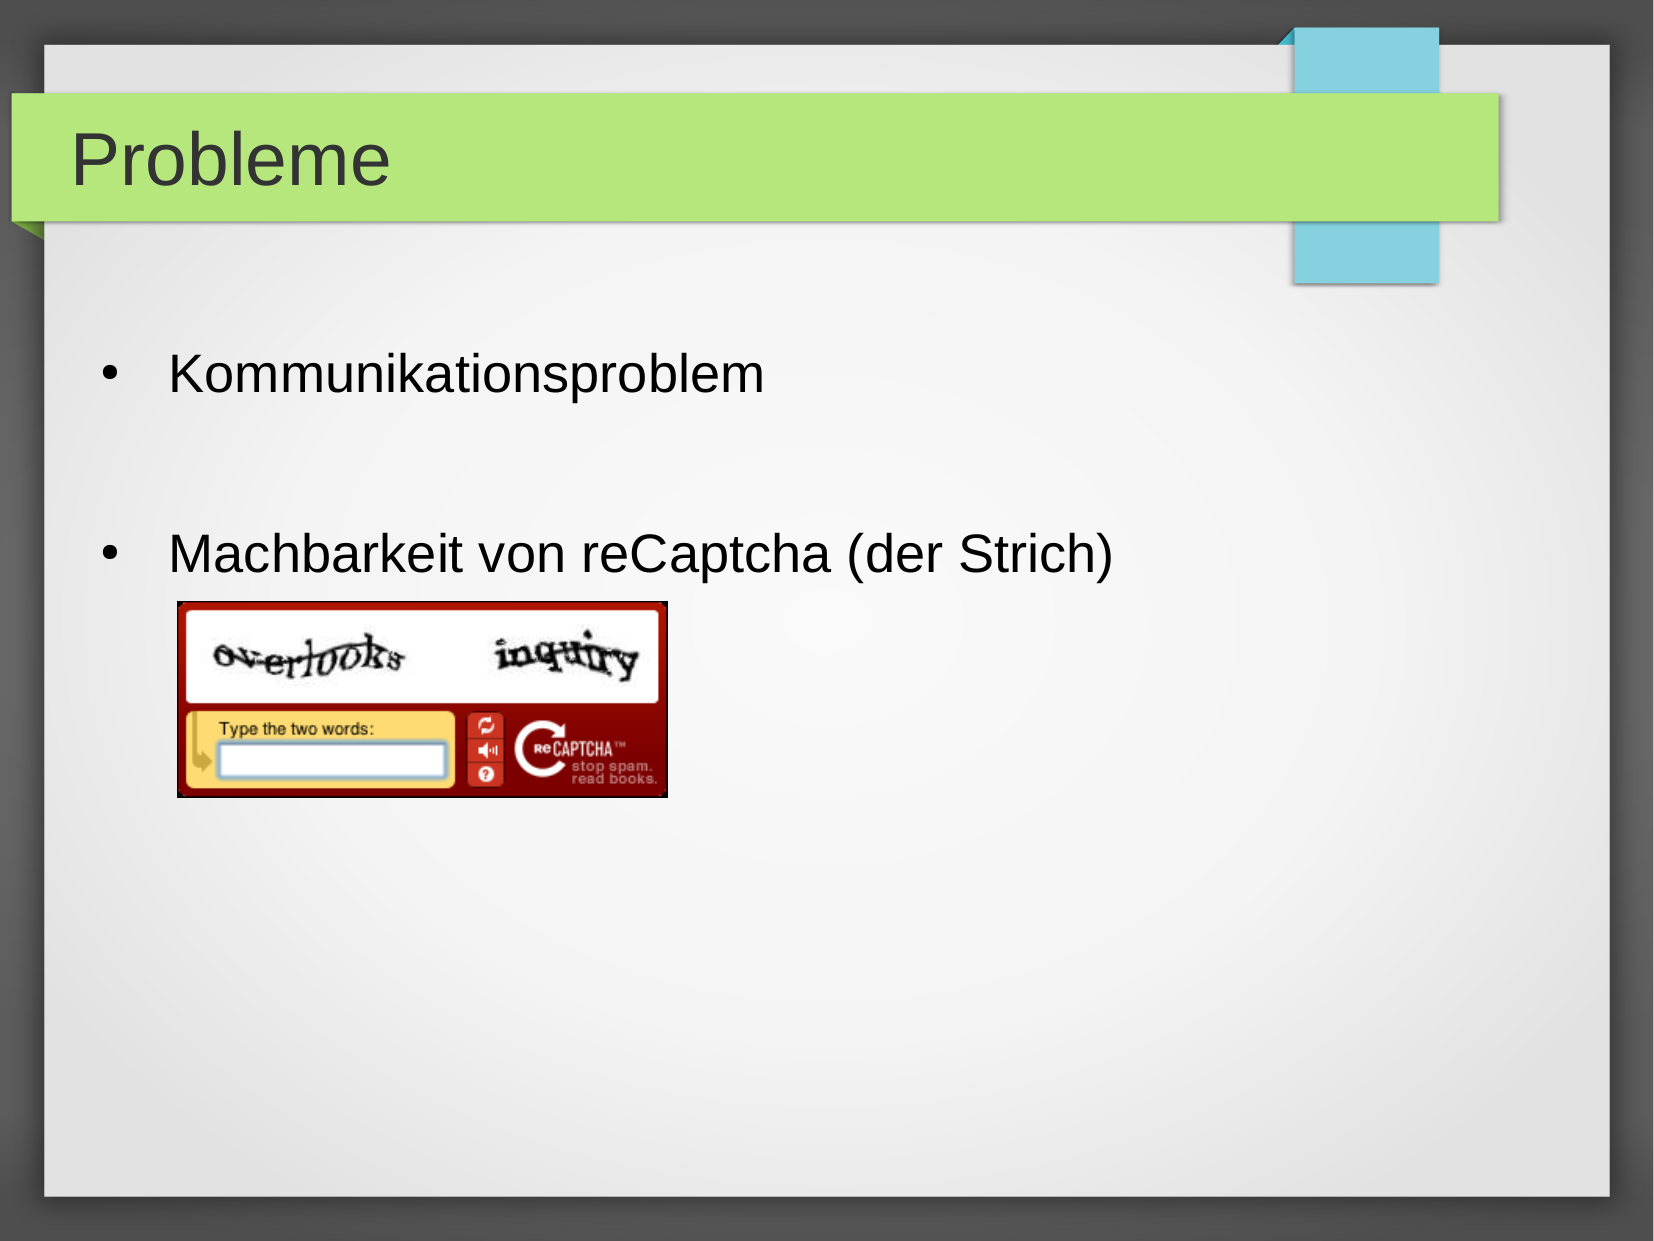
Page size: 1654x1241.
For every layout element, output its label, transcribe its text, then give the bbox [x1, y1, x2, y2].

title Probleme [70, 106, 1229, 213]
picture [0, 0, 1654, 1241]
list Kommunikationsproblem Machbarkeit von reCaptcha (der Strich) [82, 343, 1538, 1063]
